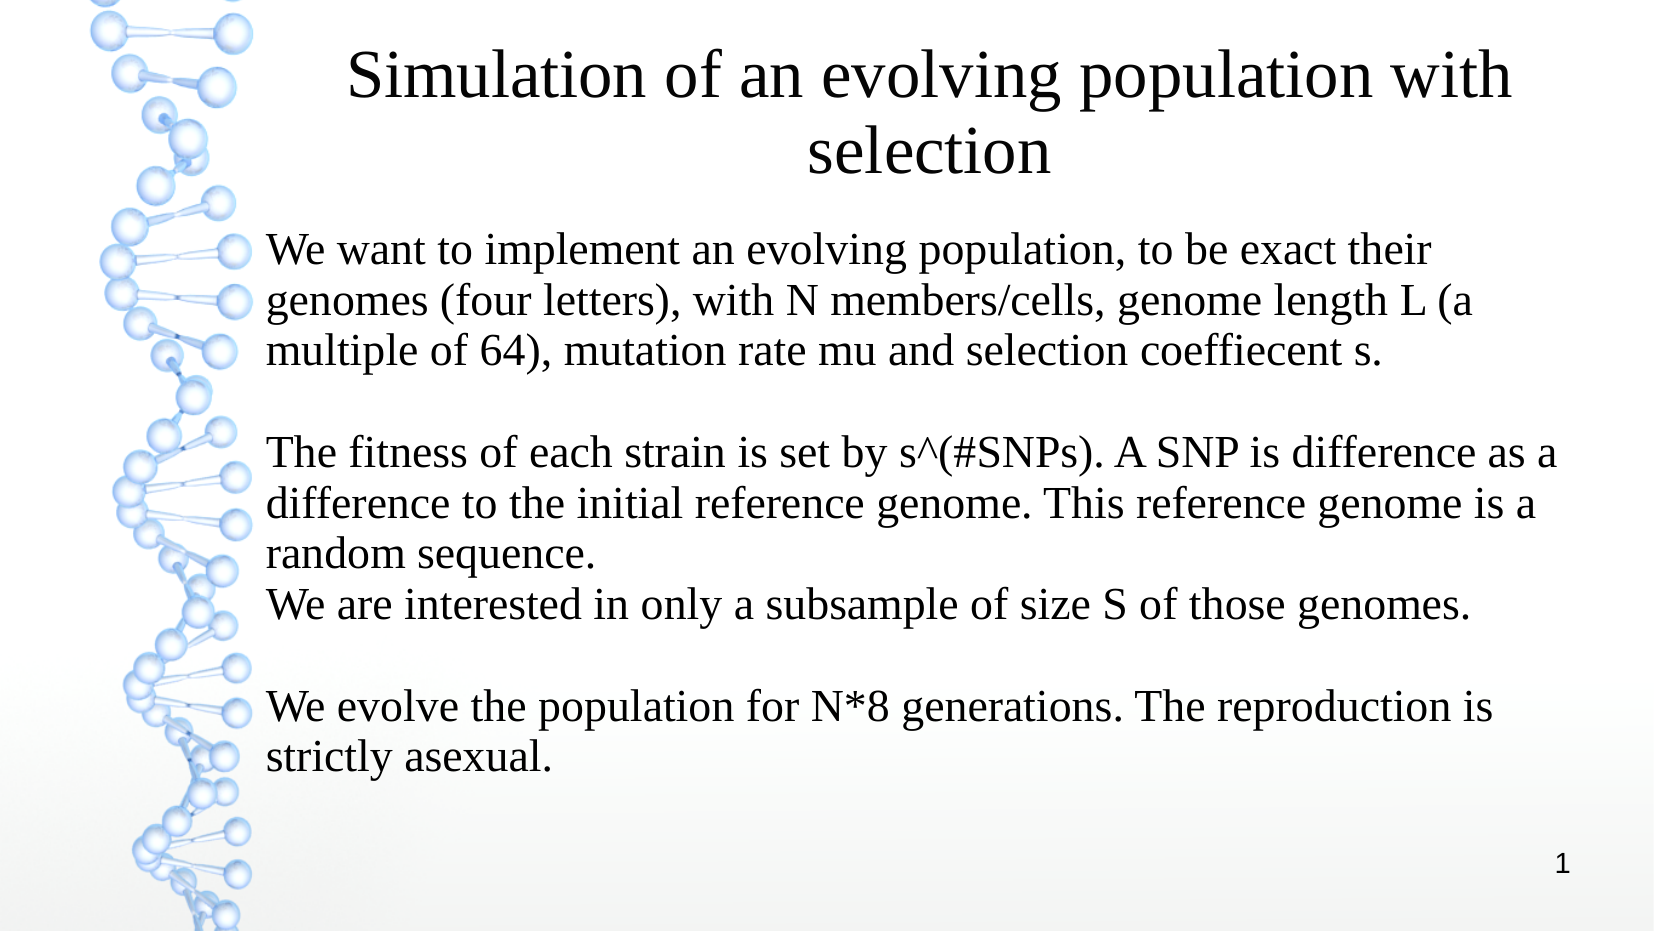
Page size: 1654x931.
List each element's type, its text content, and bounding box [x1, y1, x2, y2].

title Simulation of an evolving population with selection [265, 35, 1595, 189]
subtitle We want to implement an evolving population, to be exact their genomes (four letters), with N members/cells, genome length L (a multiple of 64), mutation rate mu and selection coeffiecent s. The fitness of each strain is set by s^(#SNPs). A SNP is difference as a difference to the initial reference genome. This reference genome is a random sequence. We are interested in only a subsample of size S of those genomes. We evolve the population for N*8 generations. The reproduction is strictly asexual. [265, 225, 1595, 831]
picture [0, 0, 1654, 931]
